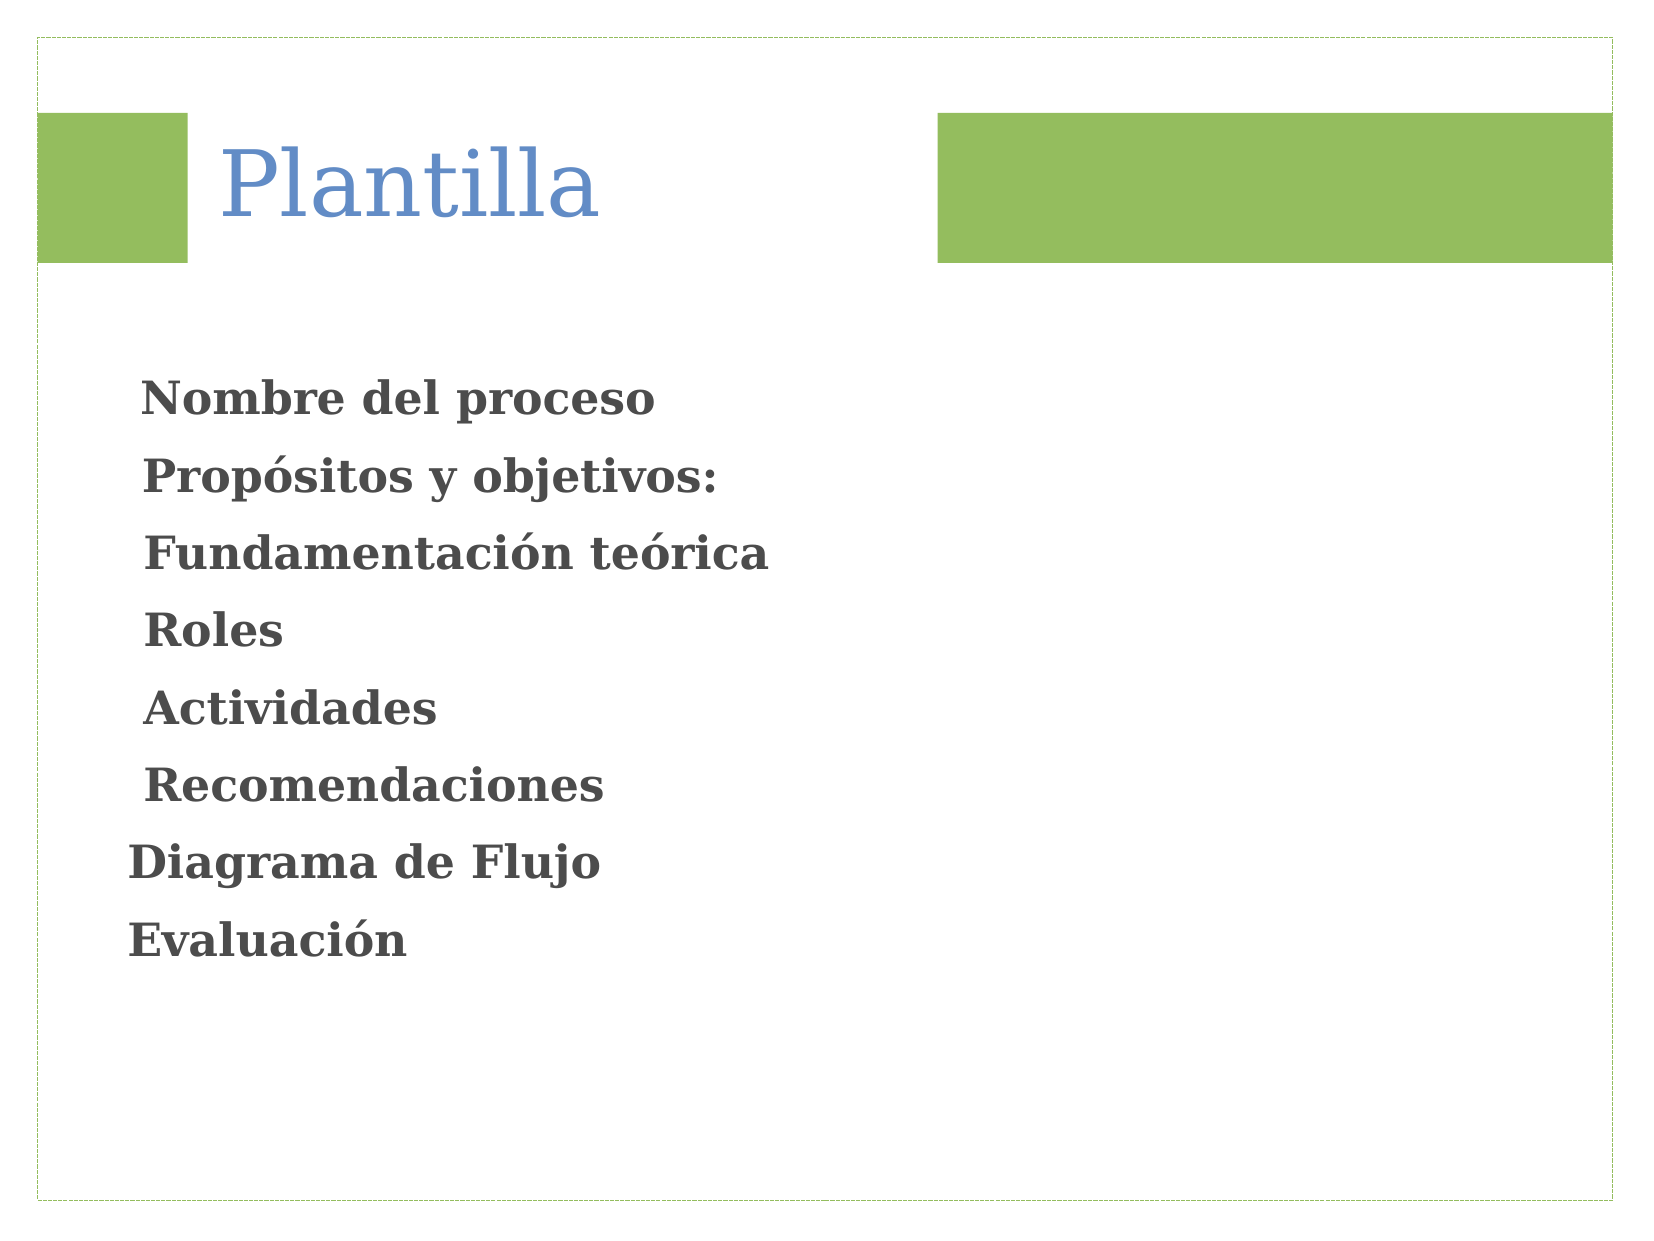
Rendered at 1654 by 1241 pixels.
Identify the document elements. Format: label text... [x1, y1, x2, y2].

text_box Plantilla [203, 123, 618, 246]
text_box [937, 112, 1613, 263]
text_box Nombre del proceso Propósitos y objetivos: Fundamentación teórica Roles Actividades Recomendaciones Diagrama de Flujo Evaluación [112, 337, 1538, 1126]
text_box [37, 112, 188, 263]
